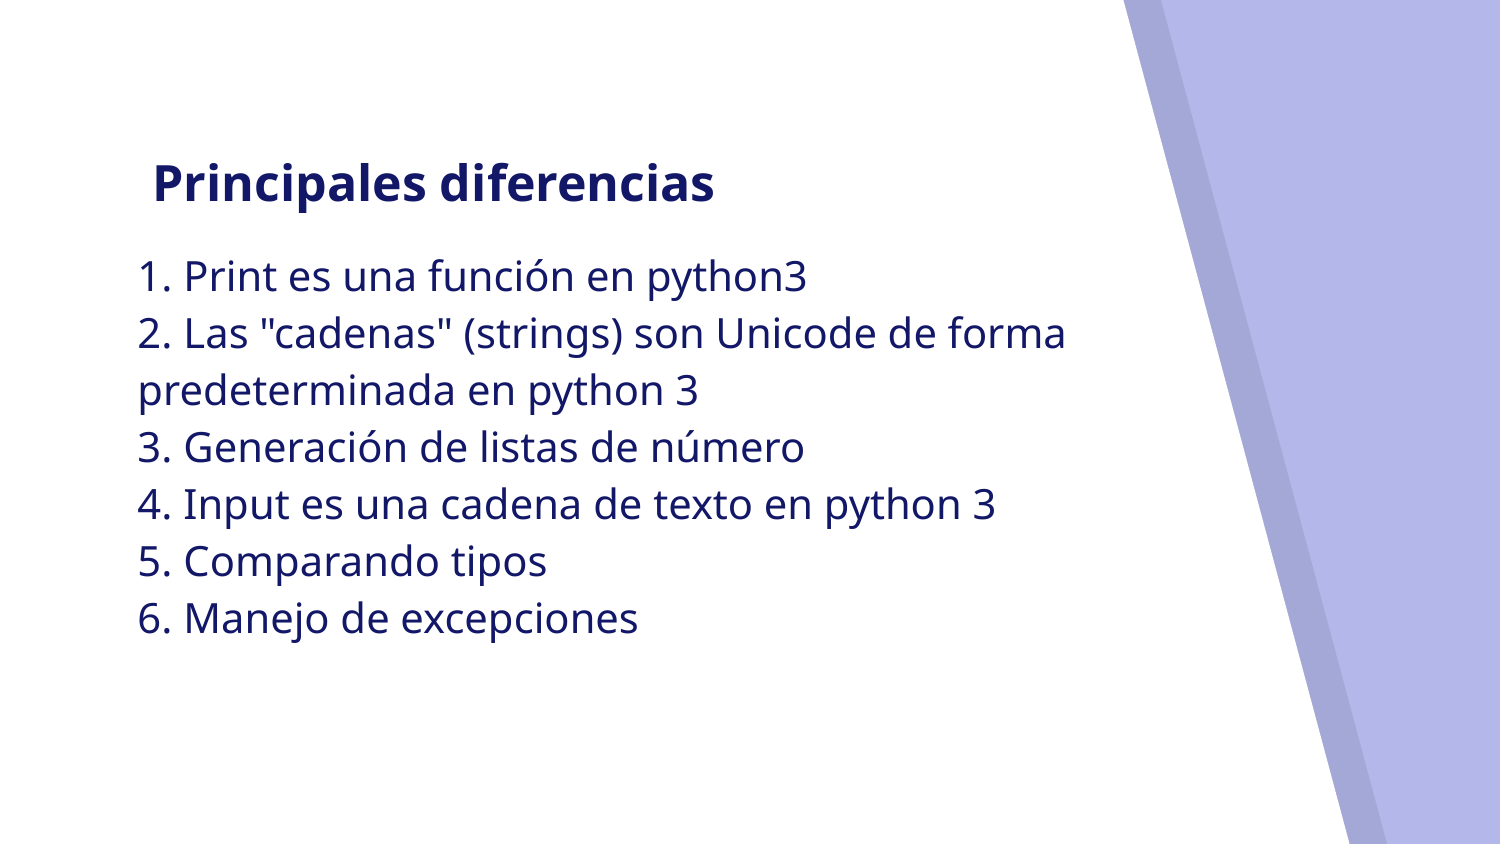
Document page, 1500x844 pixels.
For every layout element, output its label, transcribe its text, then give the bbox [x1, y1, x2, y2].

list 1. Print es una función en python3 2. Las "cadenas" (strings) son Unicode de forma predeterminada en python 3 3. Generación de listas de número 4. Input es una cadena de texto en python 3 5. Comparando tipos 6. Manejo de excepciones [137, 246, 1229, 732]
title Principales diferencias [137, 146, 1011, 227]
